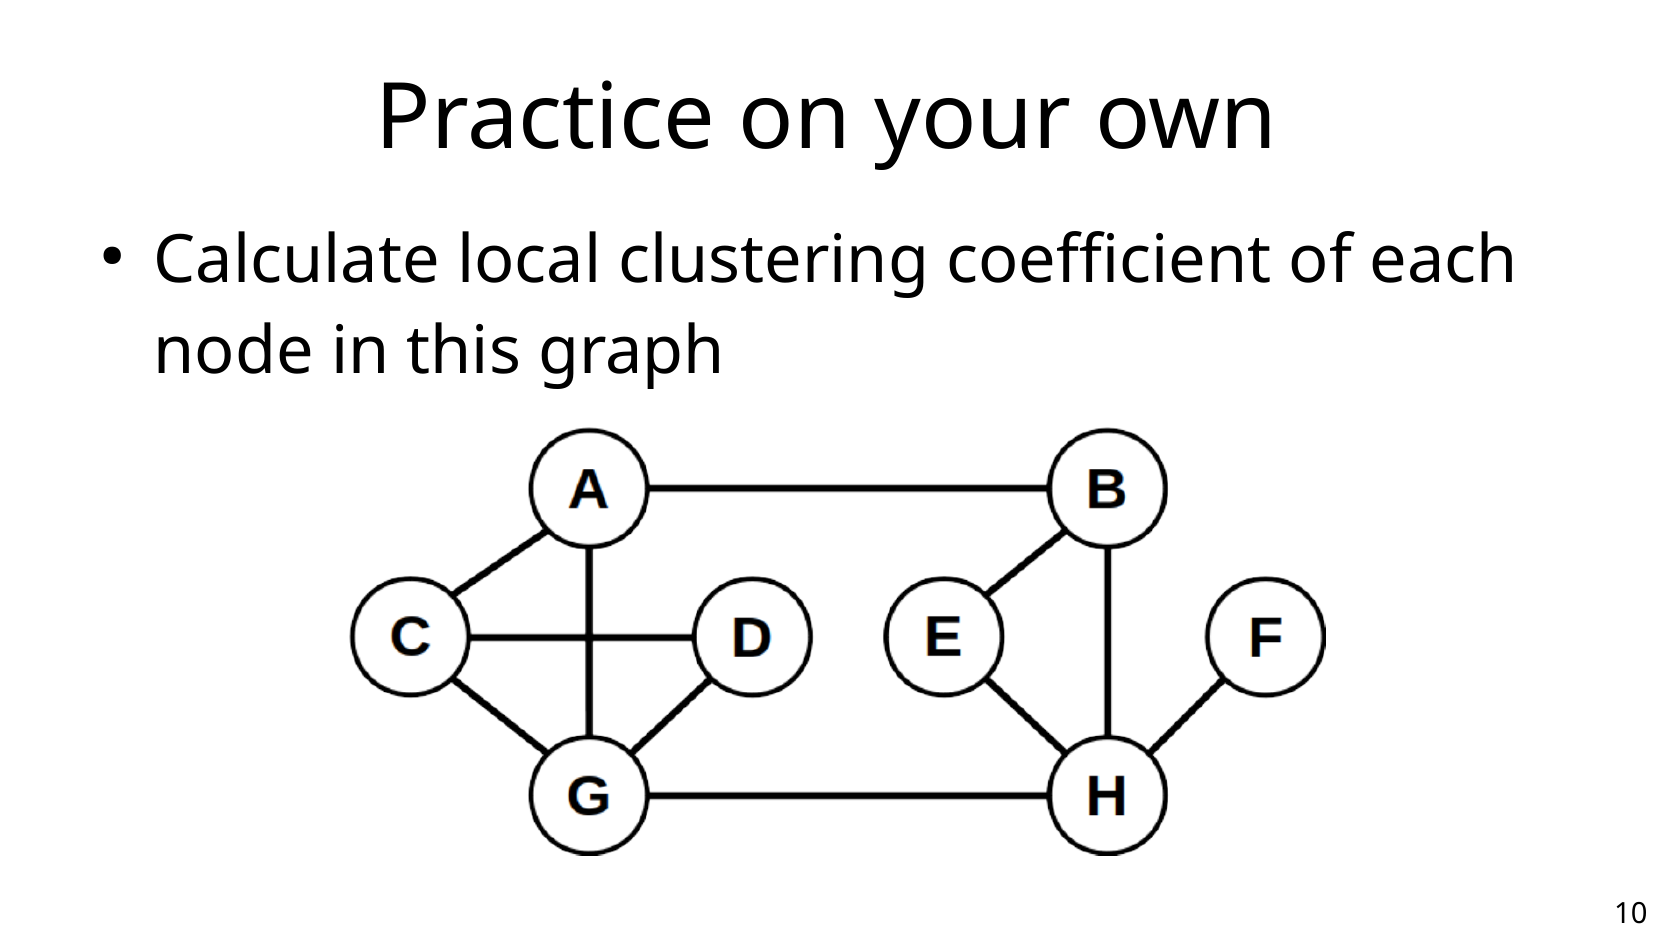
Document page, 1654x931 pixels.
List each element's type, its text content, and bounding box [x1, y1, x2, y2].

title Practice on your own [82, 1, 1571, 211]
picture [344, 405, 1335, 873]
list Calculate local clustering coefficient of each node in this graph [82, 211, 1571, 859]
